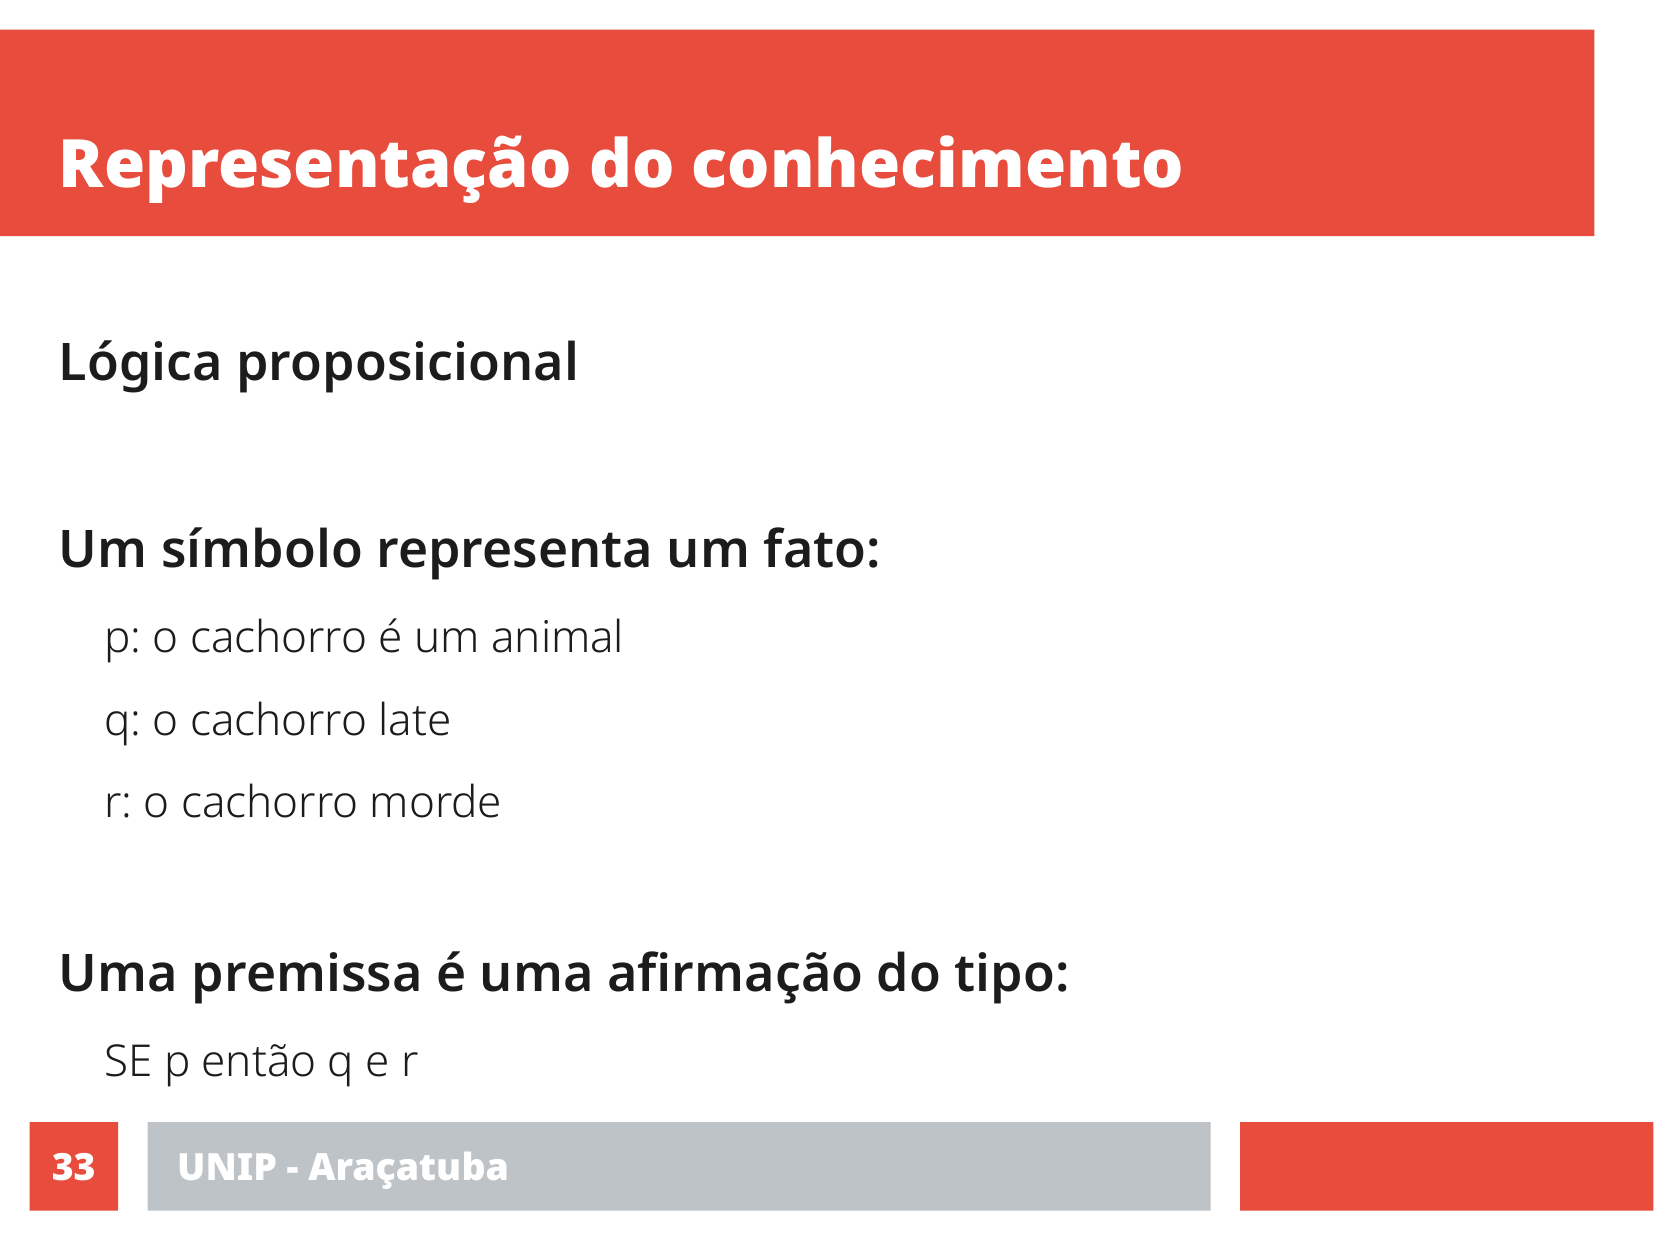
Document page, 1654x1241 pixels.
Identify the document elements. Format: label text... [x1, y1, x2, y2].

list Lógica proposicional Um símbolo representa um fato: p: o cachorro é um animal q: o cachorro late r: o cachorro morde Uma premissa é uma afirmação do tipo: SE p então q e r [59, 324, 1565, 1093]
title Representação do conhecimento [59, 59, 1595, 207]
